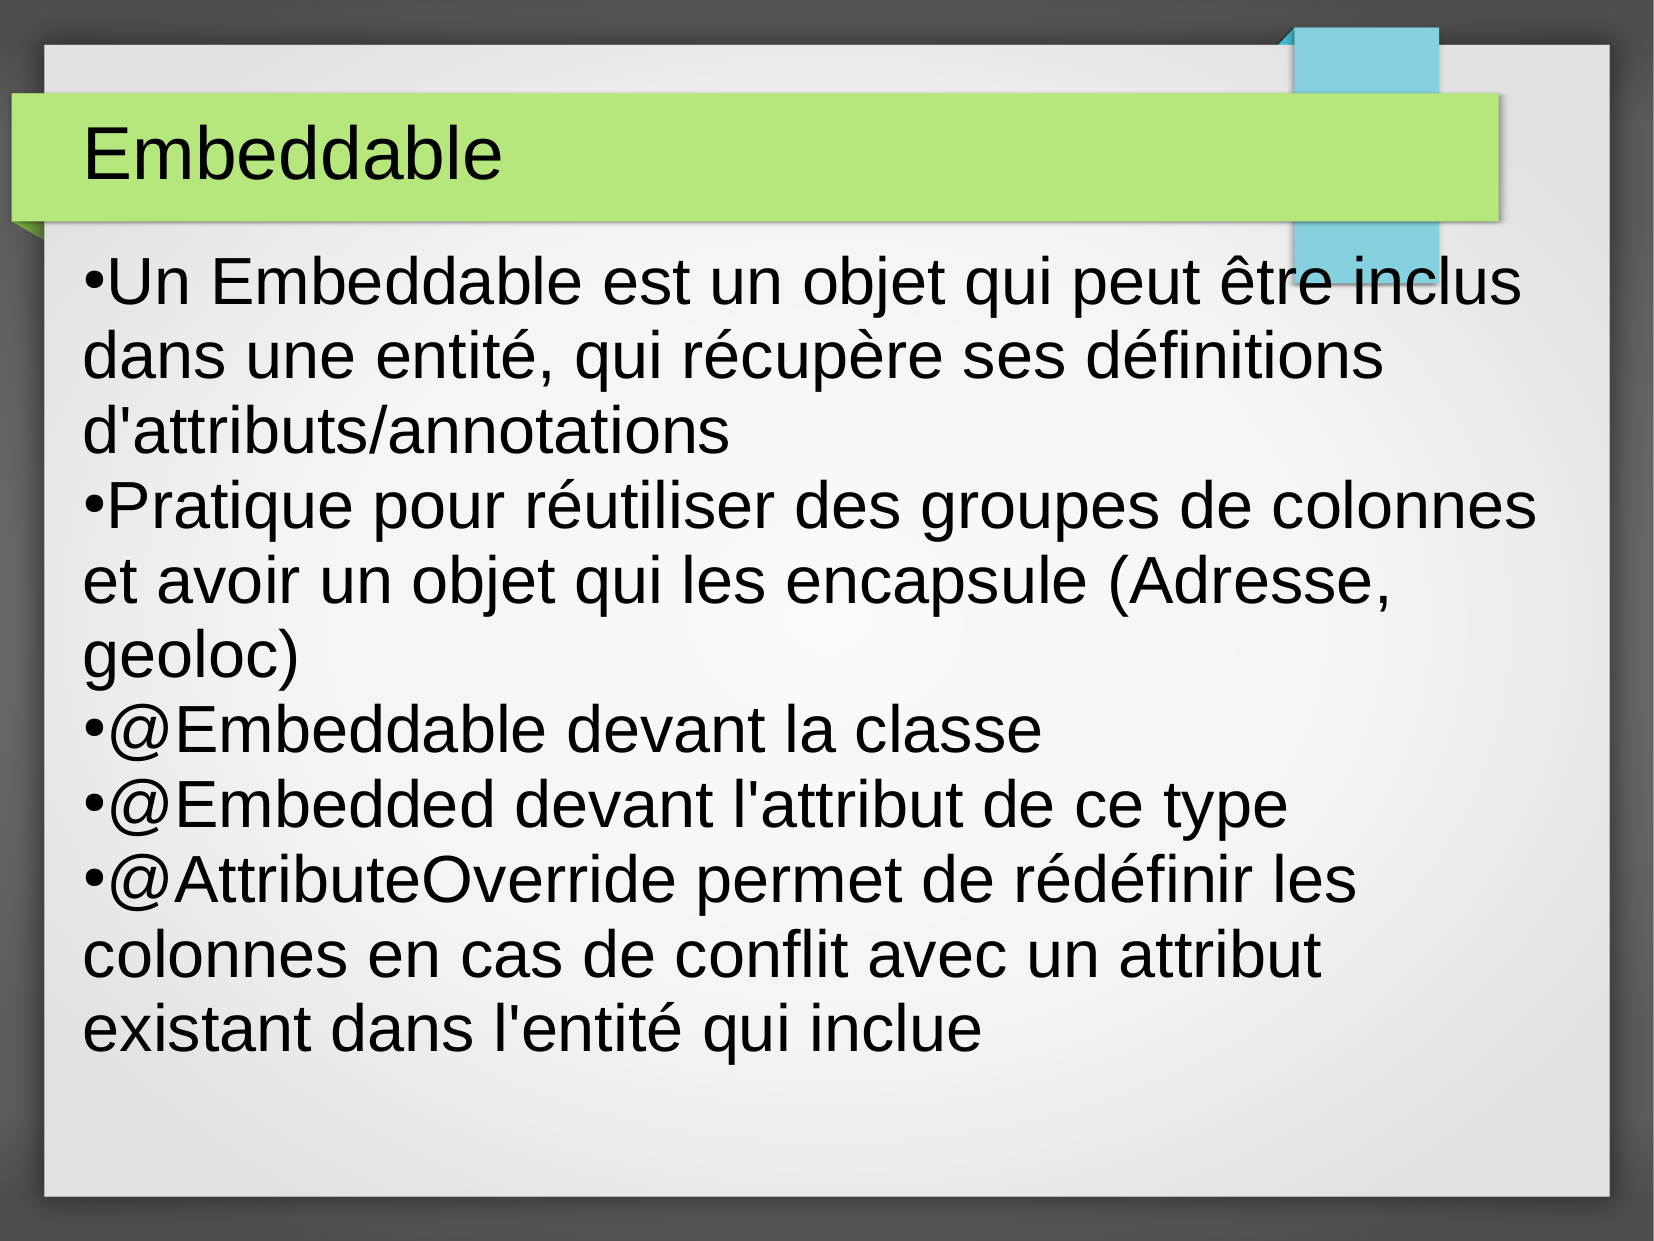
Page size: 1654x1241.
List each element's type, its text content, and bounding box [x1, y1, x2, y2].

picture [0, 0, 1654, 1241]
title Embeddable [82, 94, 1264, 213]
subtitle Un Embeddable est un objet qui peut être inclus dans une entité, qui récupère ses définitions d'attributs/annotations Pratique pour réutiliser des groupes de colonnes et avoir un objet qui les encapsule (Adresse, geoloc) @Embeddable devant la classe @Embedded devant l'attribut de ce type @AttributeOverride permet de rédéfinir les colonnes en cas de conflit avec un attribut existant dans l'entité qui inclue [82, 243, 1571, 1067]
